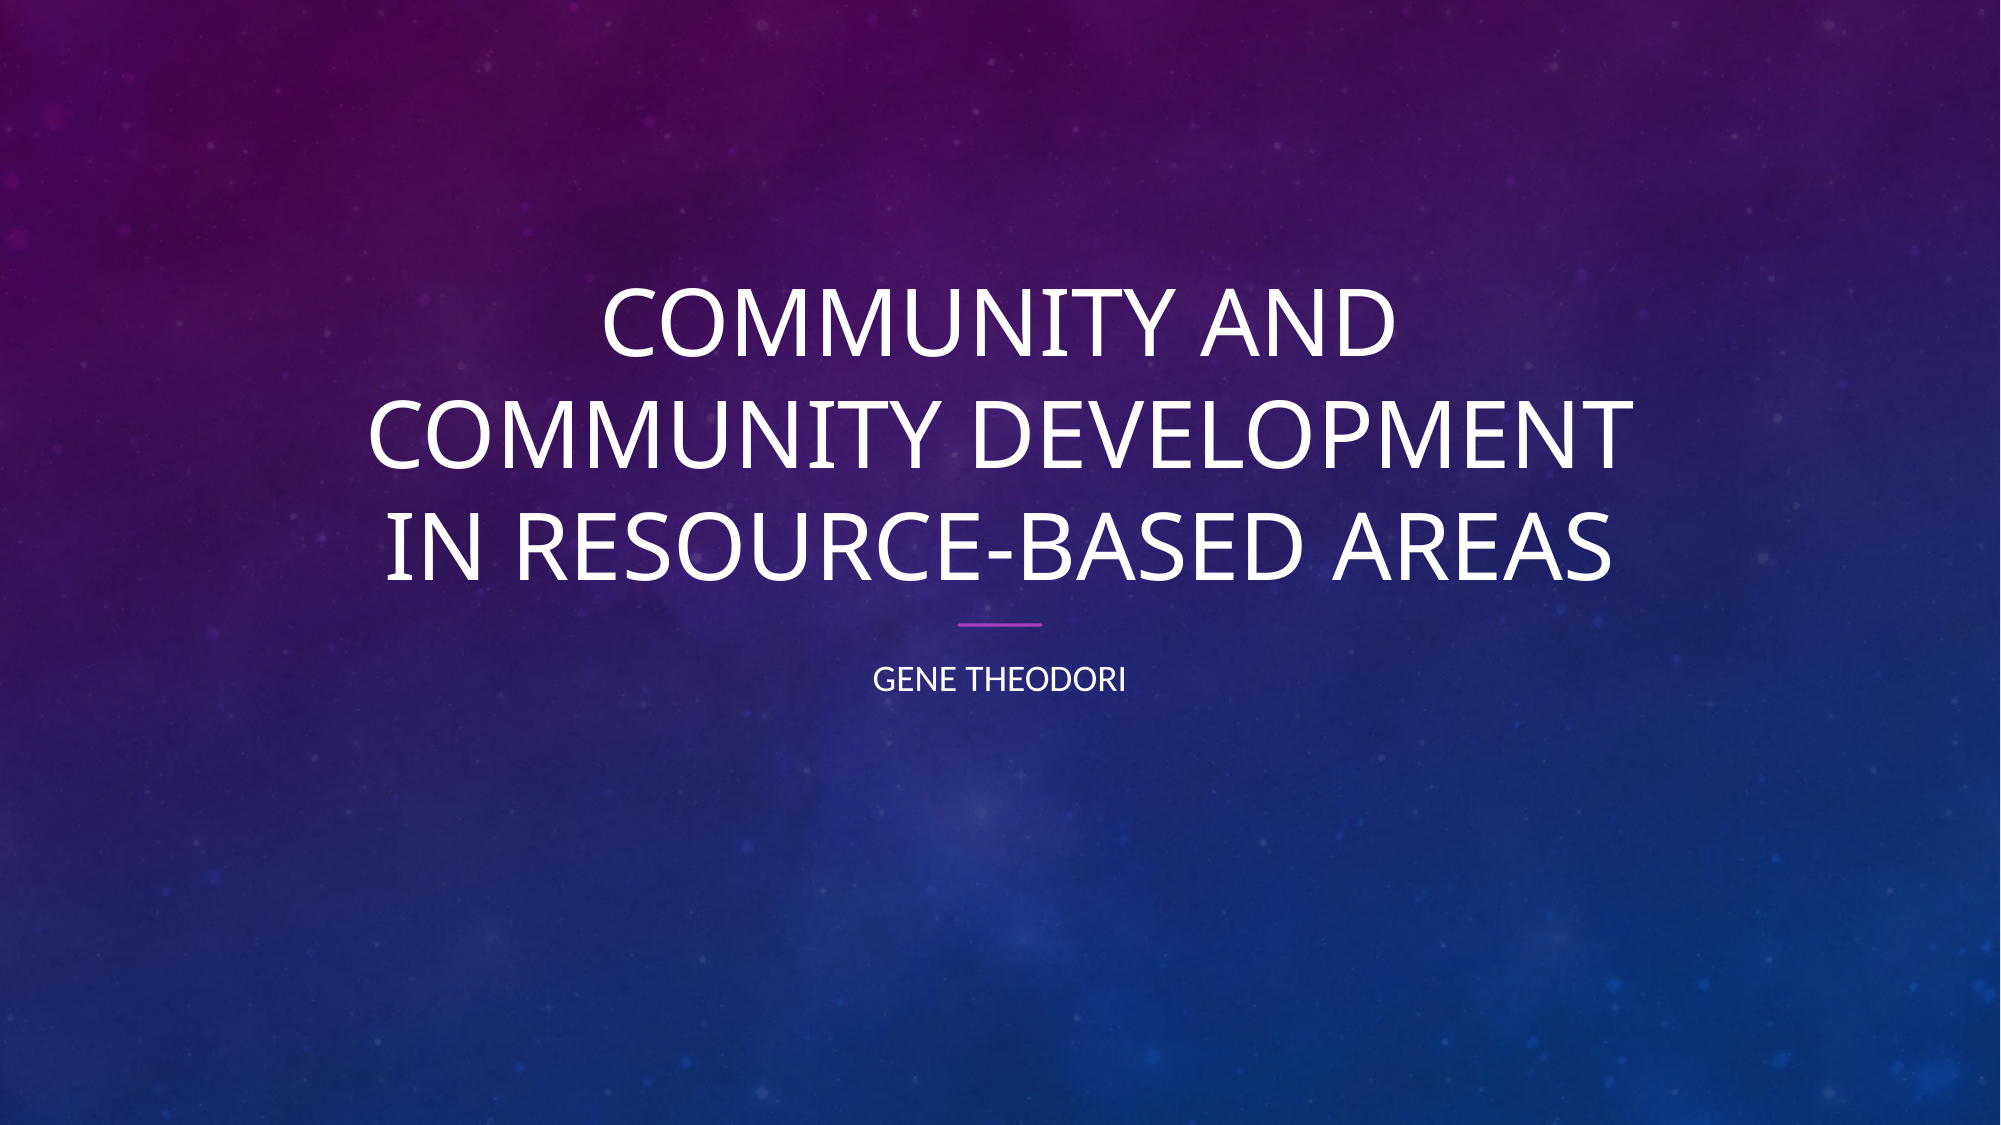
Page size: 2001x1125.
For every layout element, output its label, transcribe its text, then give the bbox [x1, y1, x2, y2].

text_box [0, 0, 2000, 1125]
title Community and community development in resource-based areas [327, 222, 1673, 608]
subtitle Gene Theodori [409, 646, 1591, 850]
